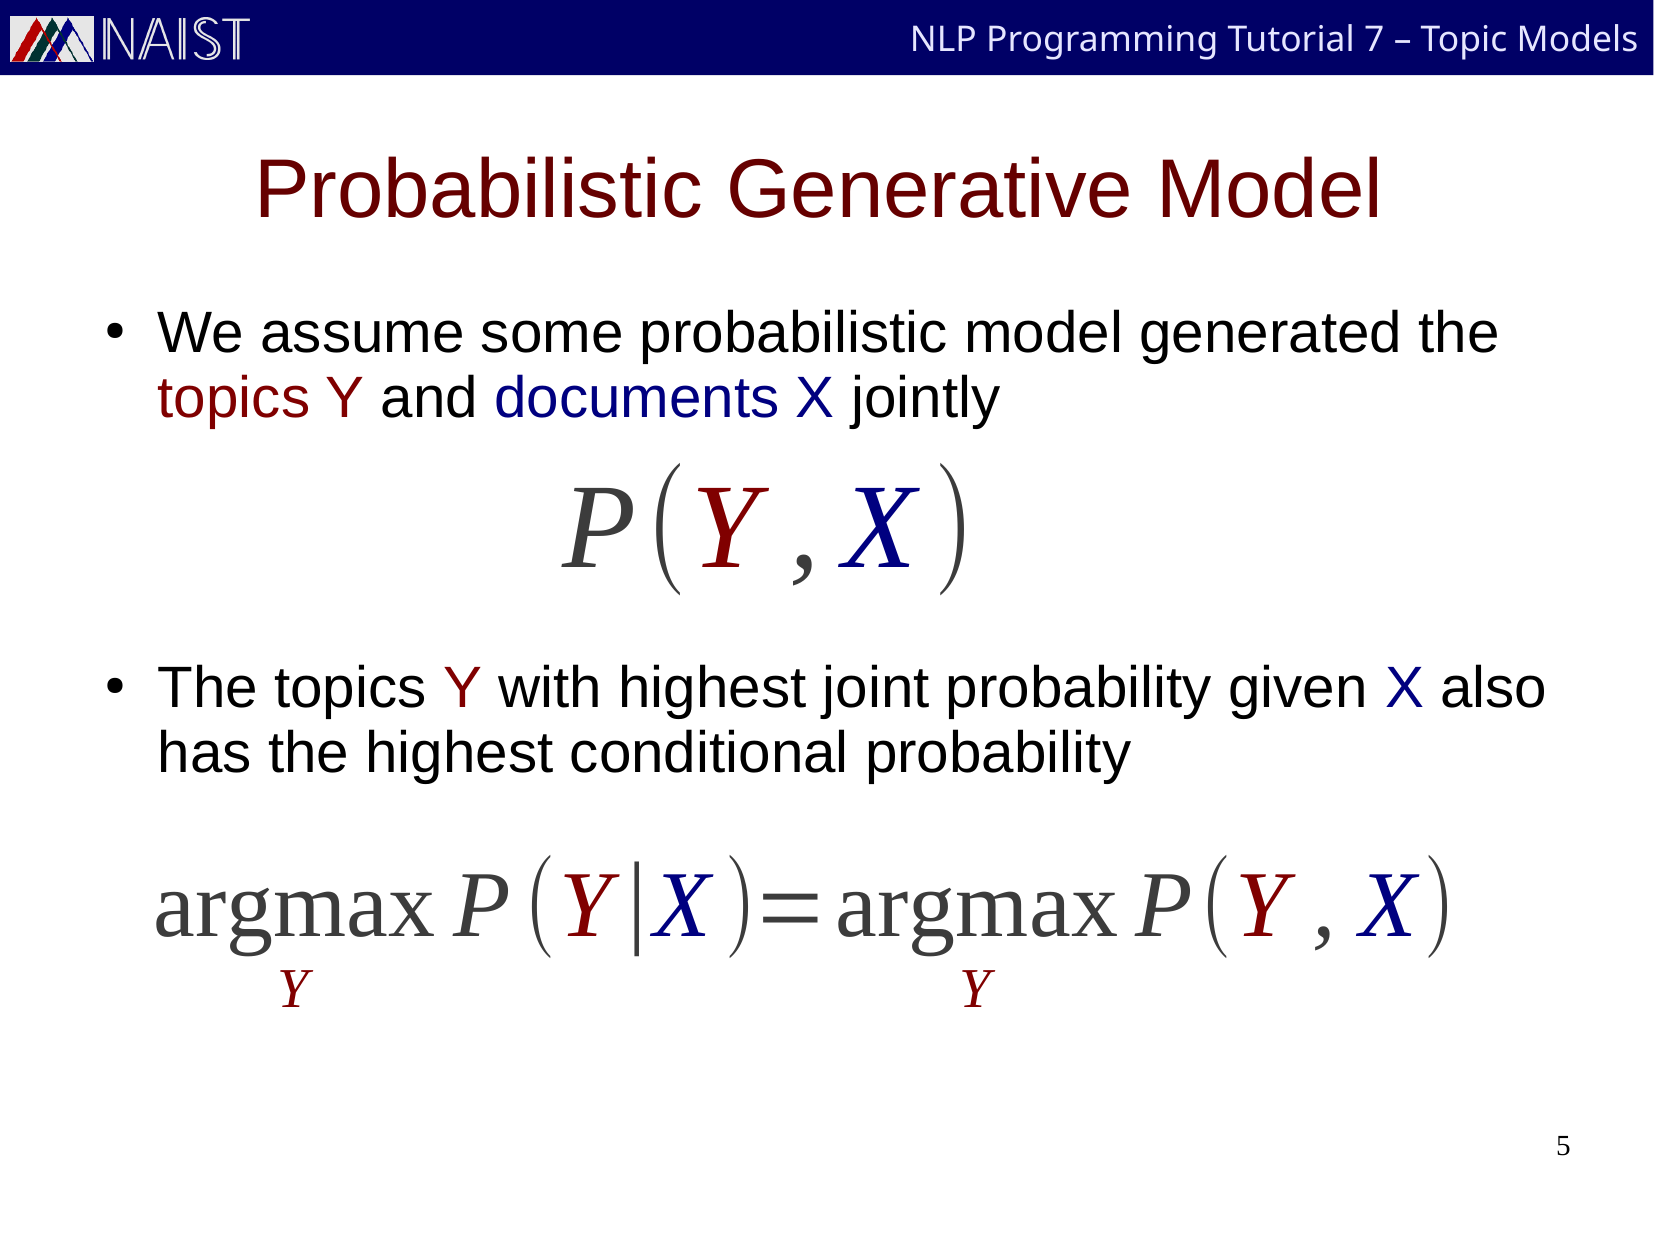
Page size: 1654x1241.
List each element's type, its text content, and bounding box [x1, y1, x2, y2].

picture [102, 17, 251, 60]
chart [130, 848, 1481, 1019]
list We assume some probabilistic model generated the topics Y and documents X jointly The topics Y with highest joint probability given X also has the highest conditional probability [86, 300, 1576, 1119]
title Probabilistic Generative Model [75, 92, 1564, 285]
chart [525, 454, 1006, 601]
picture [10, 16, 94, 62]
